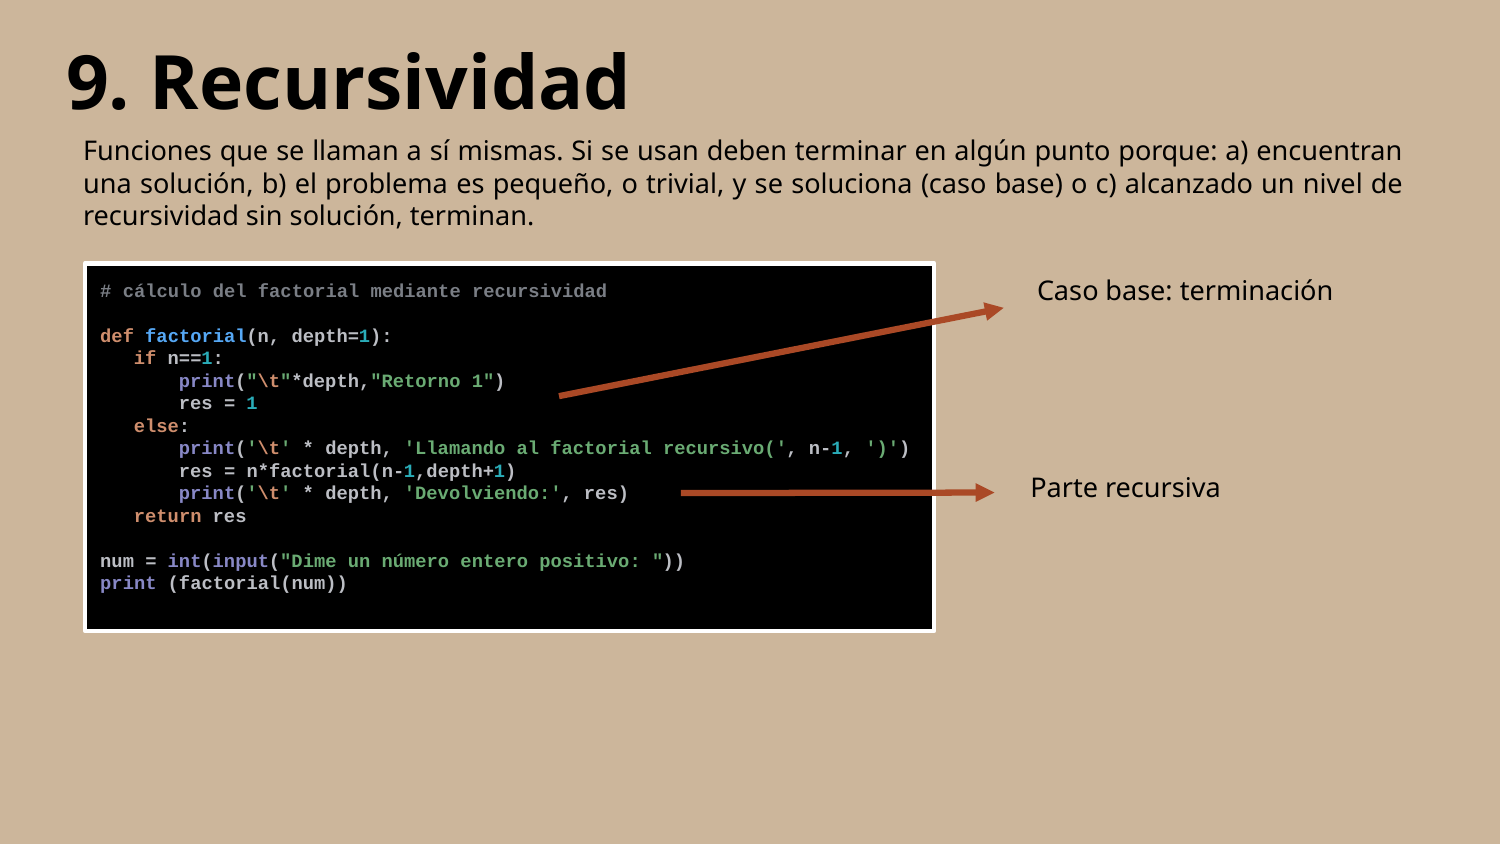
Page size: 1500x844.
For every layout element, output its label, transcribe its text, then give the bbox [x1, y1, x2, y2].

text_box Parte recursiva [1015, 471, 1380, 535]
text_box Caso base: terminación [1022, 284, 1387, 327]
text_box # cálculo del factorial mediante recursividad def factorial(n, depth=1): if n==1: print("\t"*depth,"Retorno 1") res = 1 else: print('\t' * depth, 'Llamando al factorial recursivo(', n-1, ')') res = n*factorial(n-1,depth+1) print('\t' * depth, 'Devolviendo:', res) return res num = int(input("Dime un número entero positivo: ")) print (factorial(num)) [85, 263, 935, 631]
text_box Funciones que se llaman a sí mismas. Si se usan deben terminar en algún punto porque: a) encuentran una solución, b) el problema es pequeño, o trivial, y se soluciona (caso base) o c) alcanzado un nivel de recursividad sin solución, terminan. [68, 124, 1418, 273]
title 9. Recursividad [51, 51, 1449, 140]
